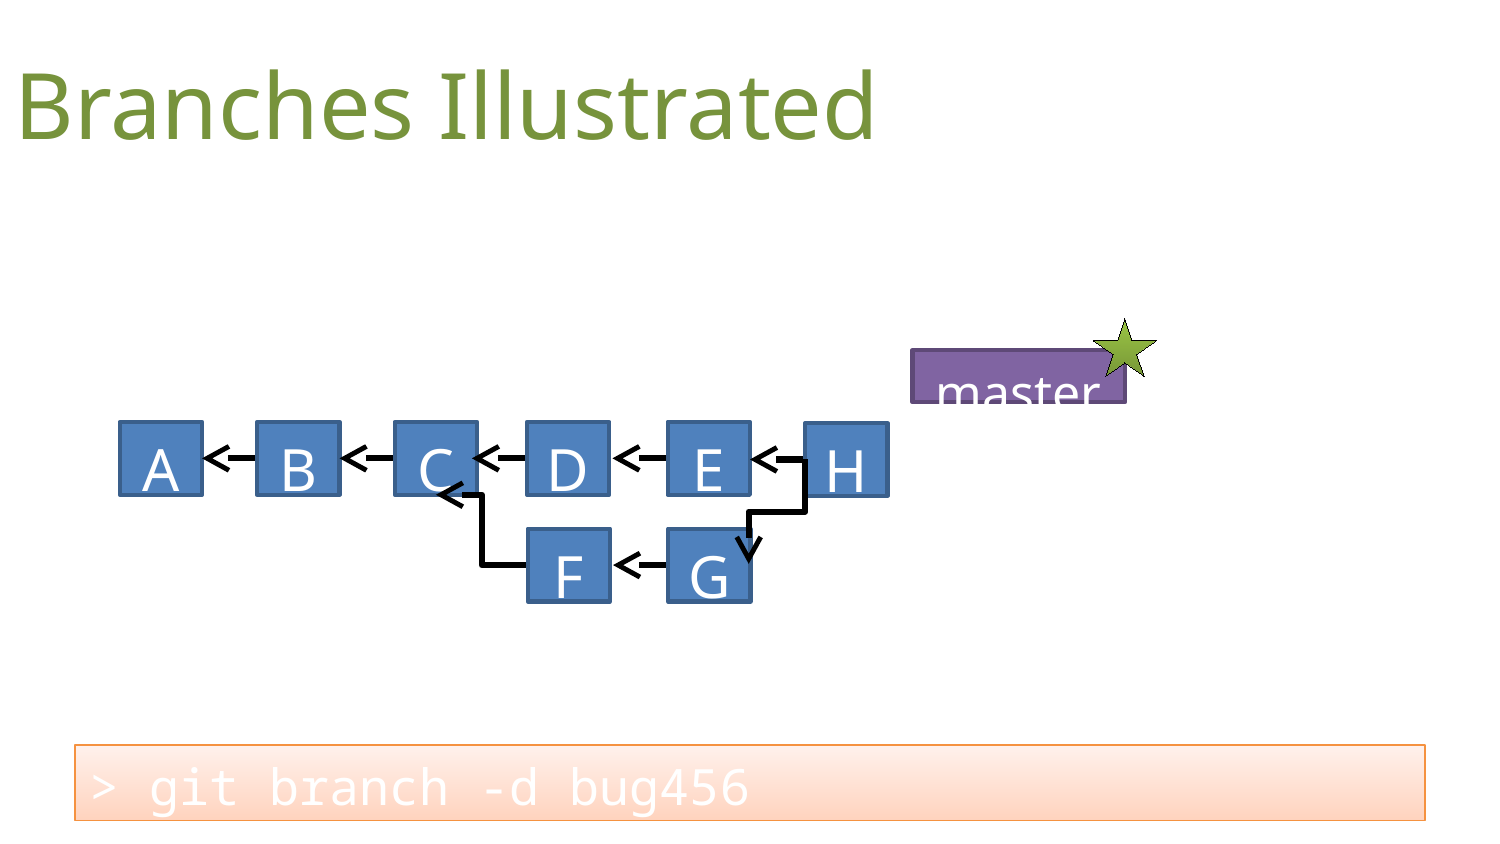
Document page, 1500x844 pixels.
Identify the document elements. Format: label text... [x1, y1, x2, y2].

text_box B [257, 421, 340, 495]
text_box [1093, 318, 1157, 377]
title Branches Illustrated [0, 33, 1350, 175]
text_box G [668, 528, 751, 602]
text_box F [527, 528, 610, 602]
text_box C [394, 421, 477, 495]
text_box master [944, 387, 956, 402]
text_box > git branch -d bug456 [74, 744, 1425, 821]
text_box master [912, 350, 1125, 402]
text_box master [961, 387, 973, 402]
text_box E [667, 421, 750, 495]
text_box H [805, 423, 888, 496]
text_box D [527, 421, 610, 495]
text_box A [119, 421, 203, 495]
